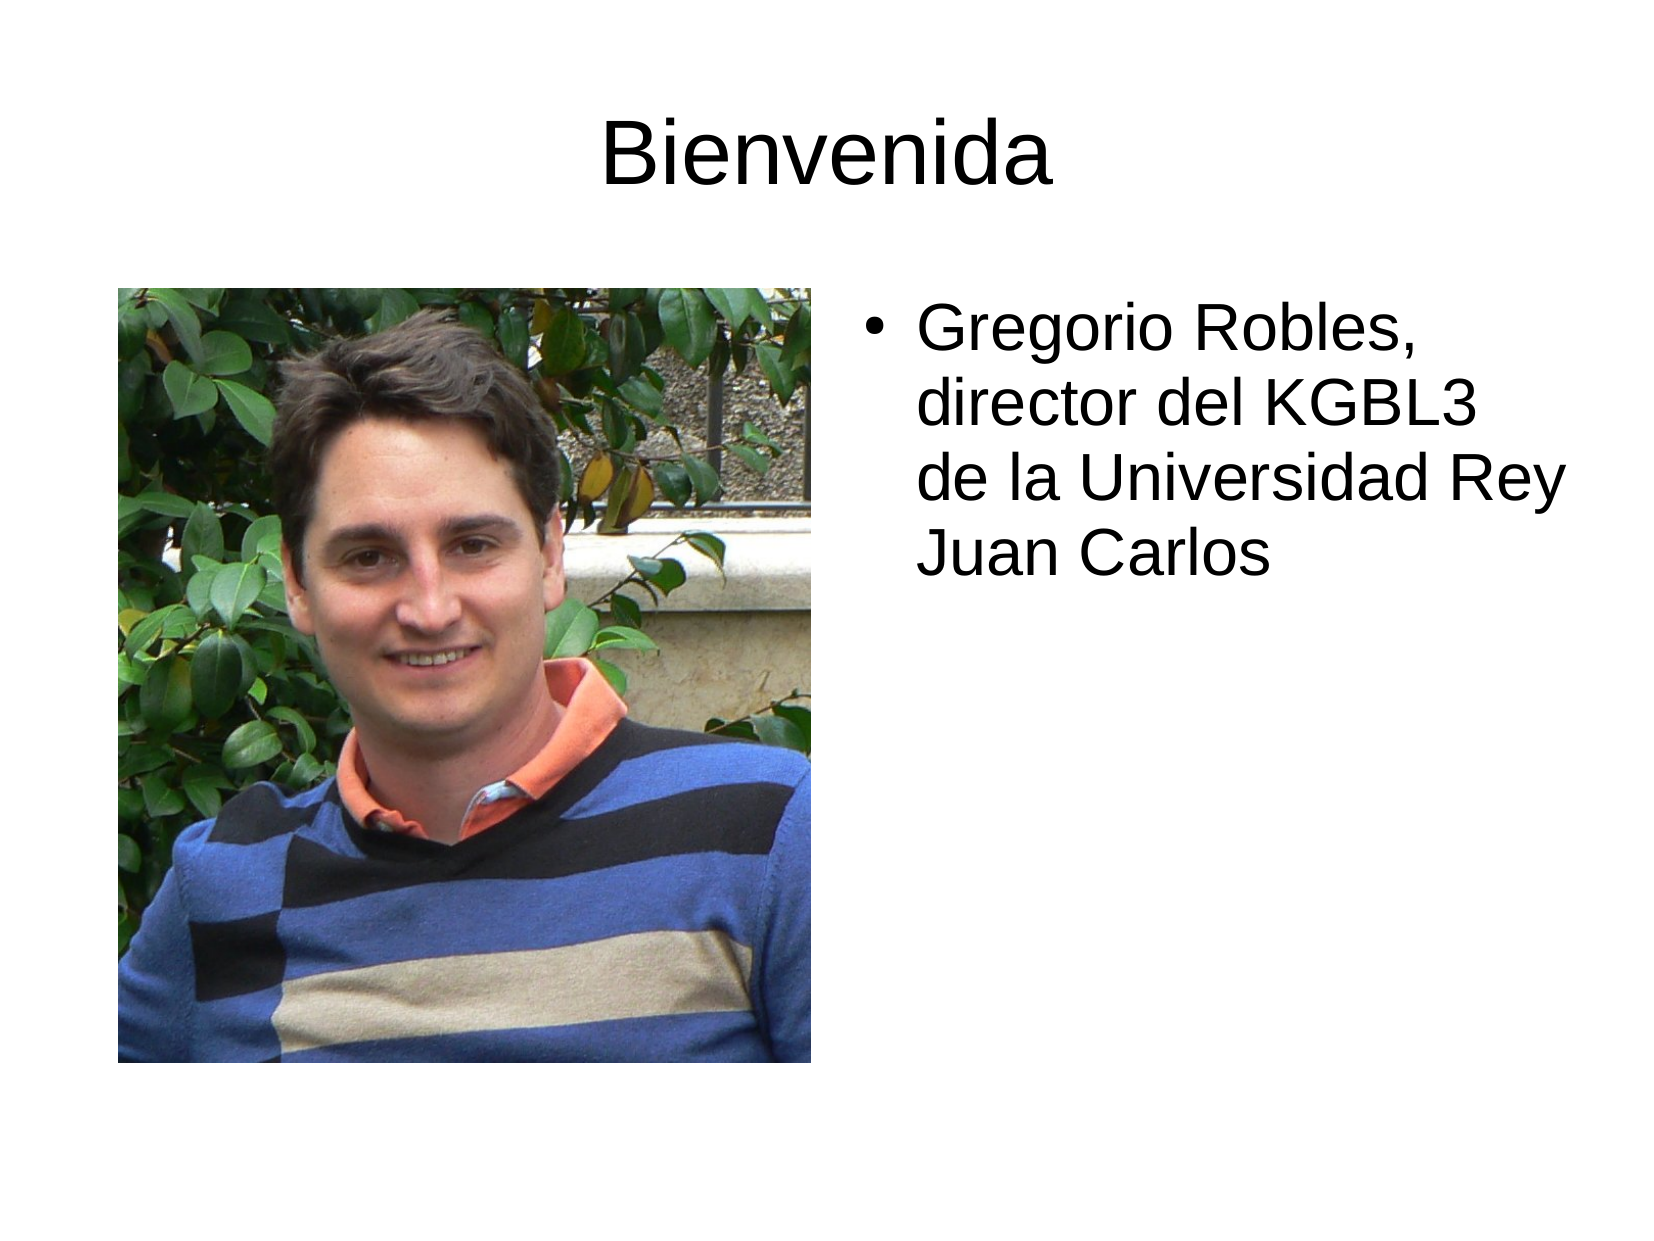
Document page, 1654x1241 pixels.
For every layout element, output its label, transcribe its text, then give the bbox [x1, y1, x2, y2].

title Bienvenida [82, 49, 1571, 257]
list Gregorio Robles, director del KGBL3 de la Universidad Rey Juan Carlos [845, 290, 1572, 634]
picture [118, 288, 811, 1063]
